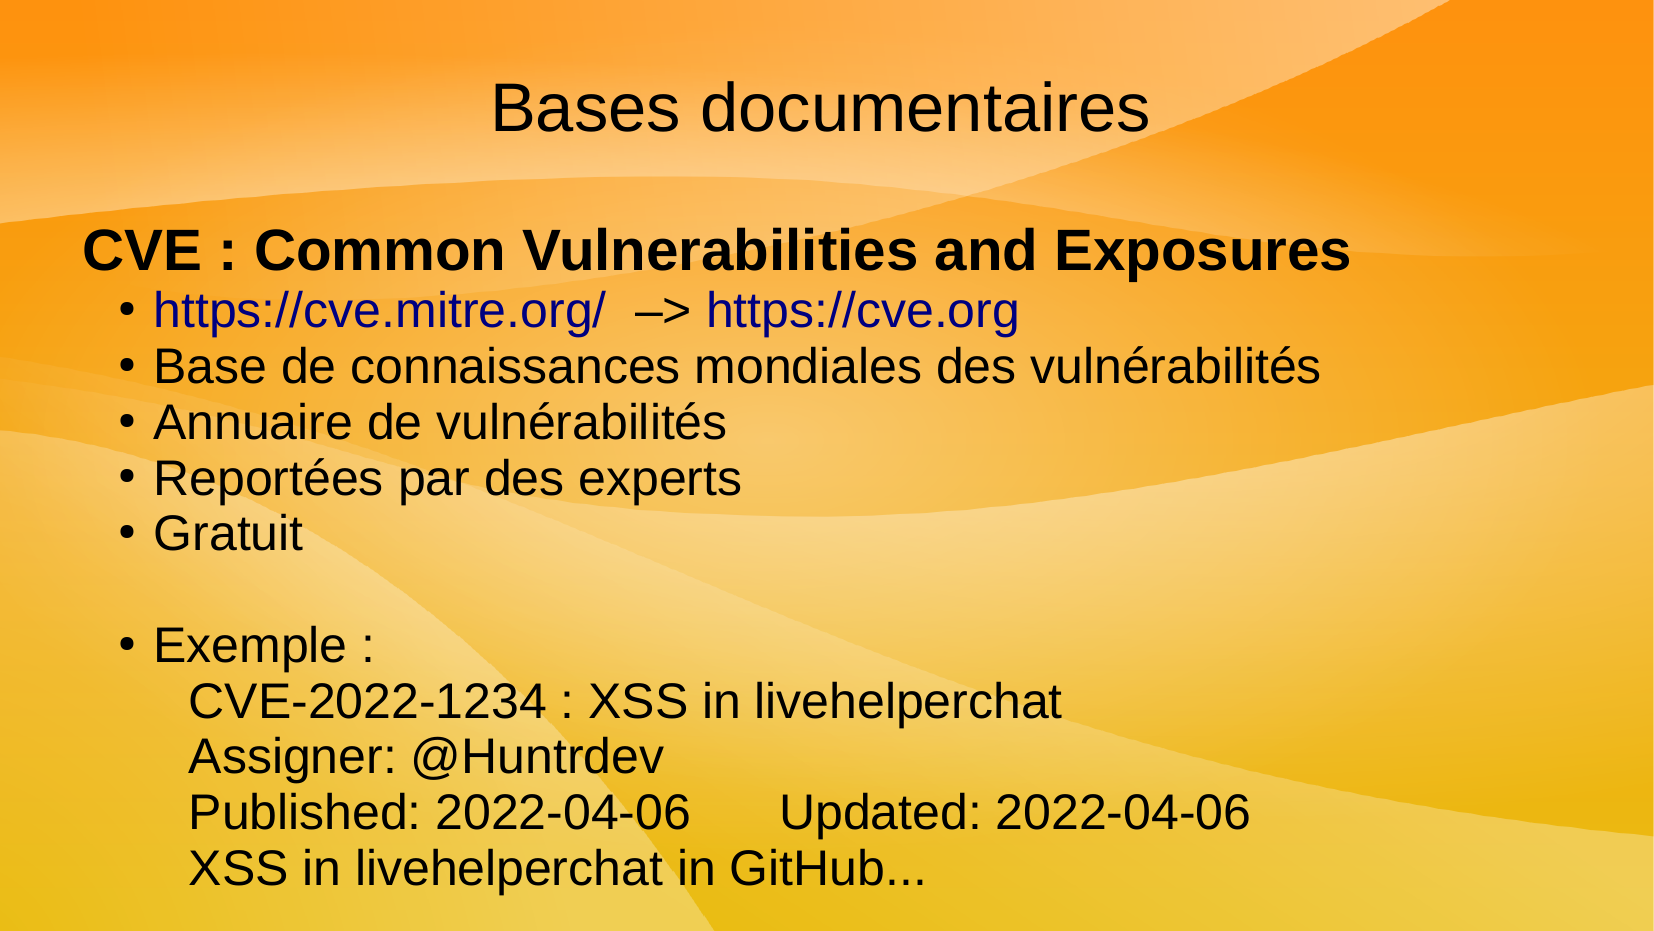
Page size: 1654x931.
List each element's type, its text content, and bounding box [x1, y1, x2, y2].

picture [0, 0, 1654, 931]
subtitle CVE : Common Vulnerabilities and Exposures https://cve.mitre.org/ –> https://cve.org Base de connaissances mondiales des vulnérabilités Annuaire de vulnérabilités Reportées par des experts Gratuit Exemple : CVE-2022-1234 : XSS in livehelperchat Assigner: @Huntrdev Published: 2022-04-06 Updated: 2022-04-06 XSS in livehelperchat in GitHub... [82, 217, 1571, 916]
title Bases documentaires [76, 29, 1565, 185]
